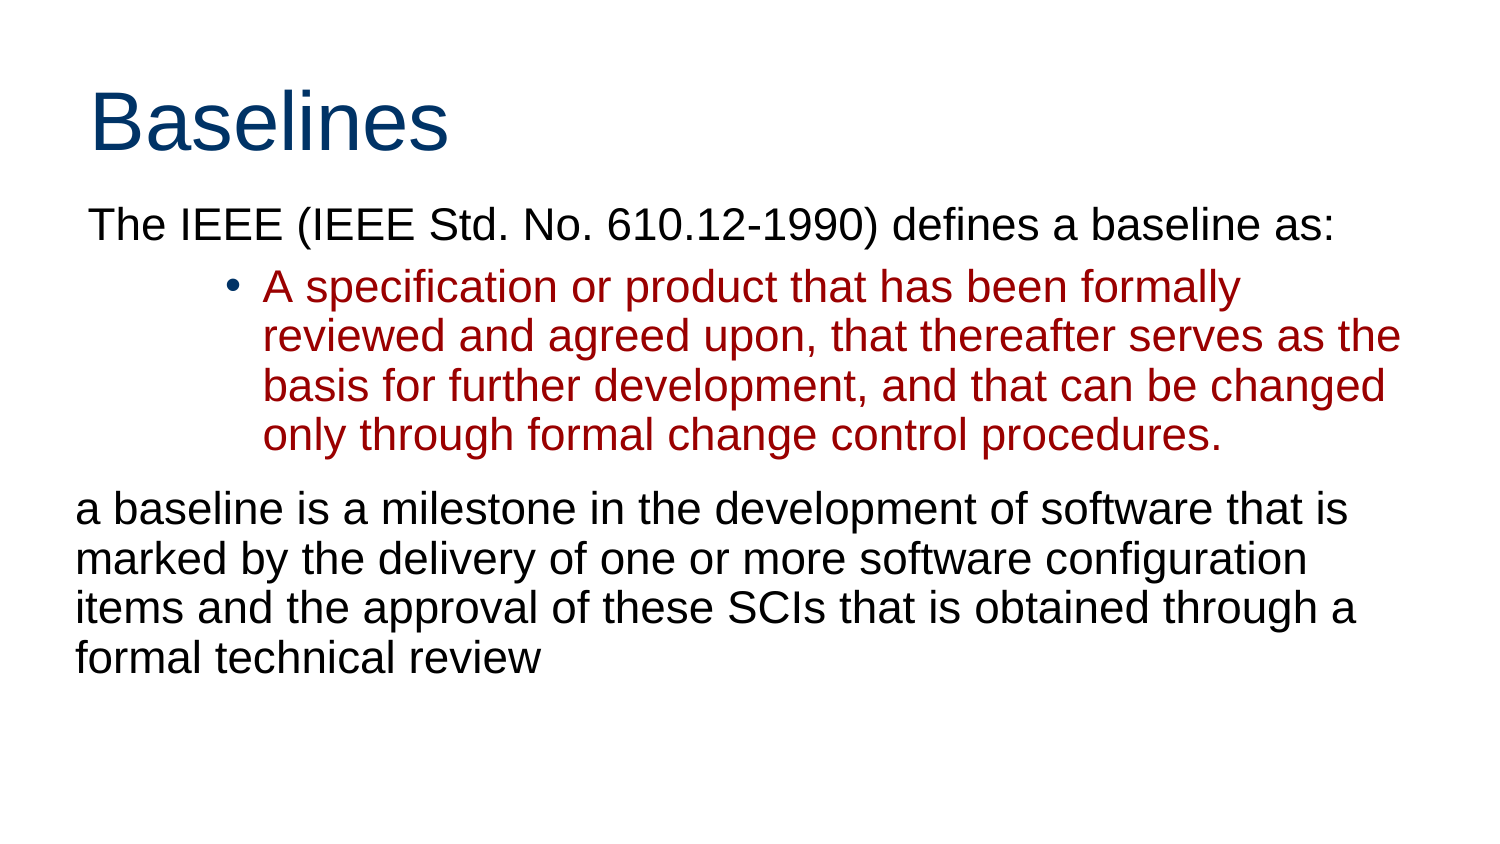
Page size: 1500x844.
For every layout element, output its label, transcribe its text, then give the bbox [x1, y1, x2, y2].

title Baselines [75, 33, 1425, 175]
subtitle The IEEE (IEEE Std. No. 610.12-1990) defines a baseline as: A specification or product that has been formally reviewed and agreed upon, that thereafter serves as the basis for further development, and that can be changed only through formal change control procedures. a baseline is a milestone in the development of software that is marked by the delivery of one or more software configuration items and the approval of these SCIs that is obtained through a formal technical review [75, 197, 1425, 687]
